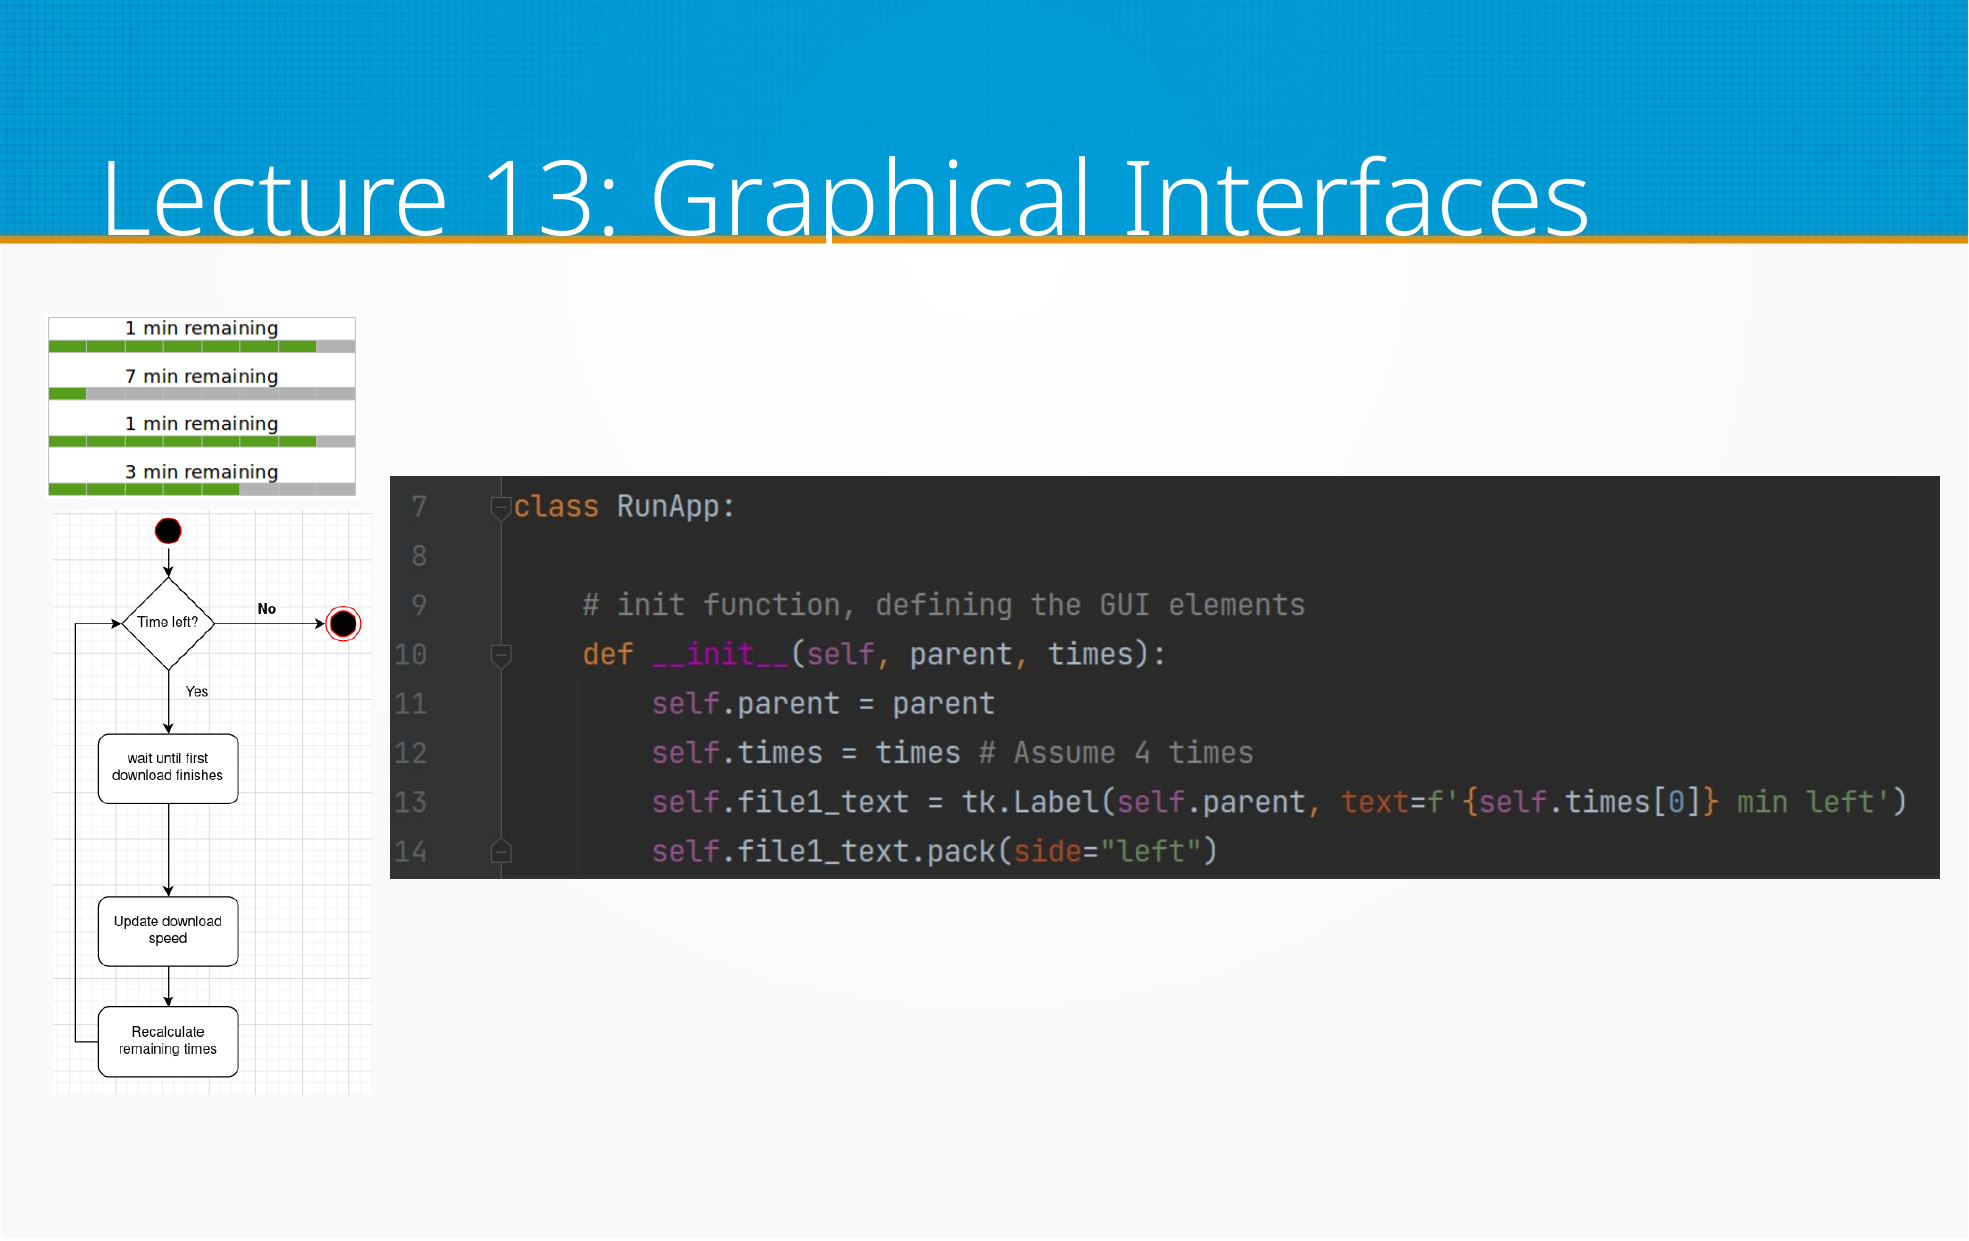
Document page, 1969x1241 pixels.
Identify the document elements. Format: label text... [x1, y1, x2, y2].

list [98, 290, 1870, 1156]
picture [0, 233, 1969, 1241]
title Lecture 13: Graphical Interfaces [98, 49, 1870, 257]
